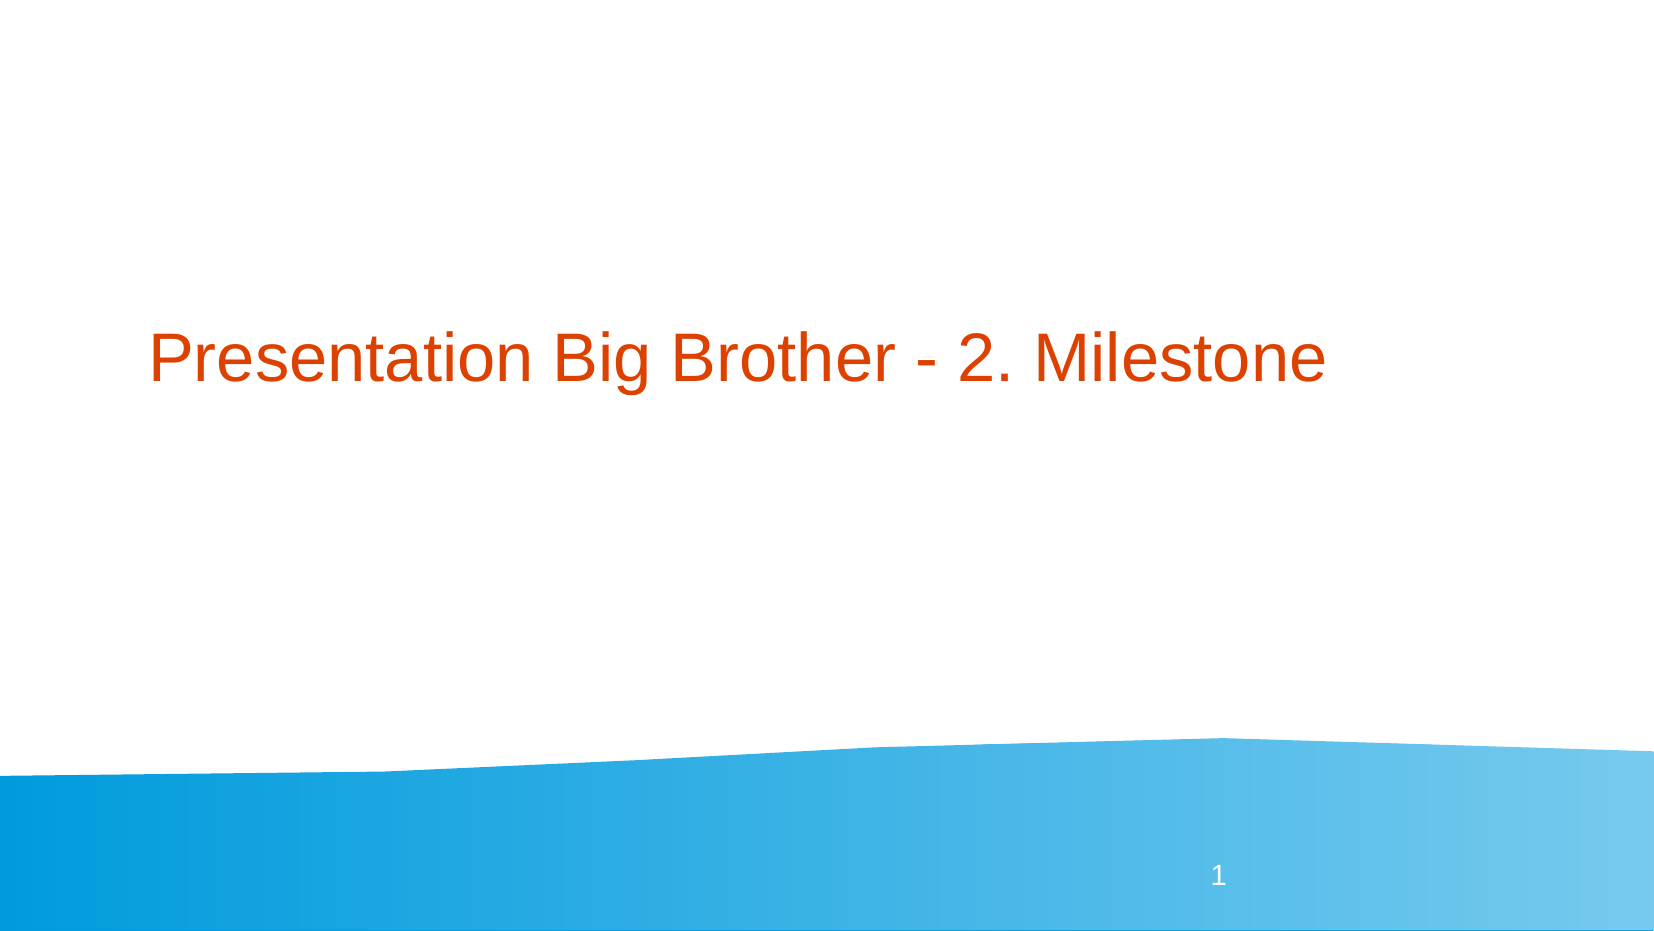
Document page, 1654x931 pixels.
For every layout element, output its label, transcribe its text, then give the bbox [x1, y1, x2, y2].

title Presentation Big Brother - 2. Milestone [0, 265, 1477, 443]
